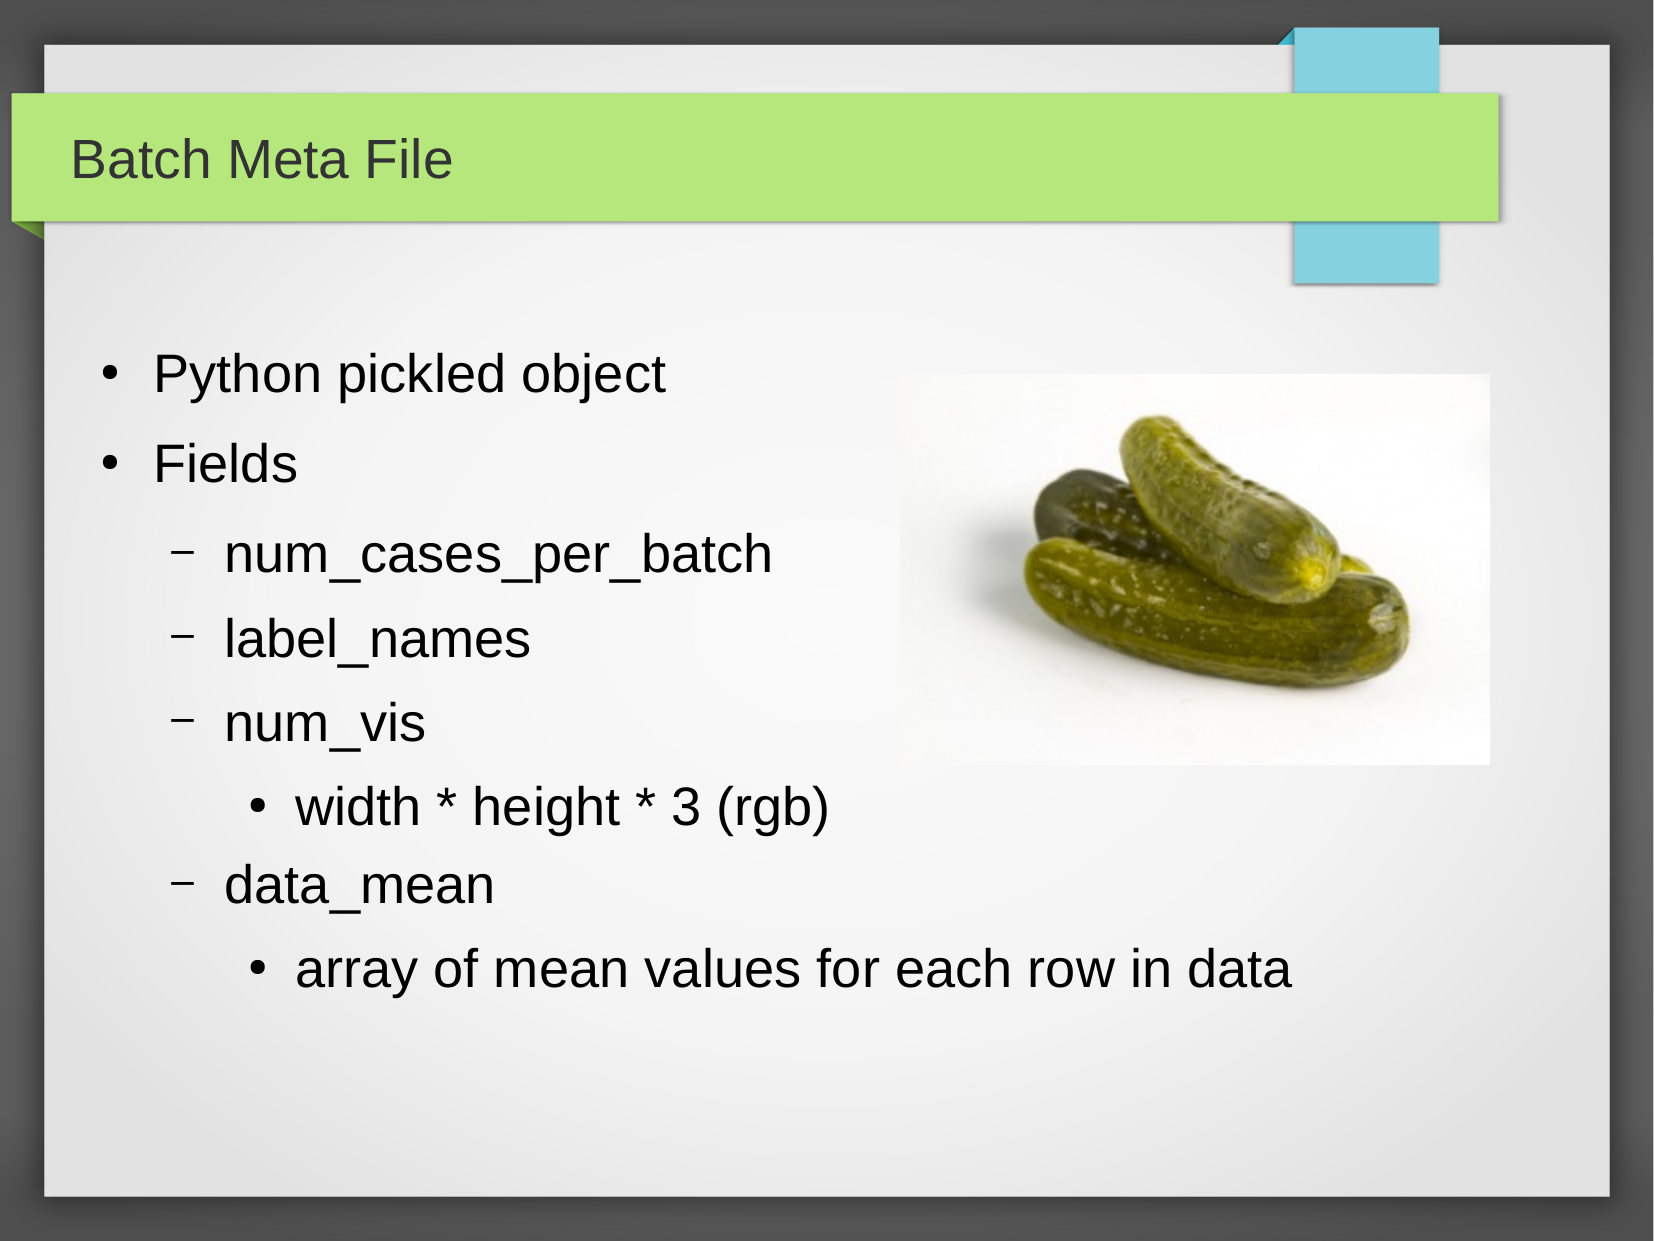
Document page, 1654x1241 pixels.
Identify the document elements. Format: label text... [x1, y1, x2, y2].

picture [0, 0, 1654, 1241]
title Batch Meta File [70, 106, 1229, 213]
list Python pickled object Fields num_cases_per_batch label_names num_vis width * height * 3 (rgb) data_mean array of mean values for each row in data [82, 343, 1538, 1063]
